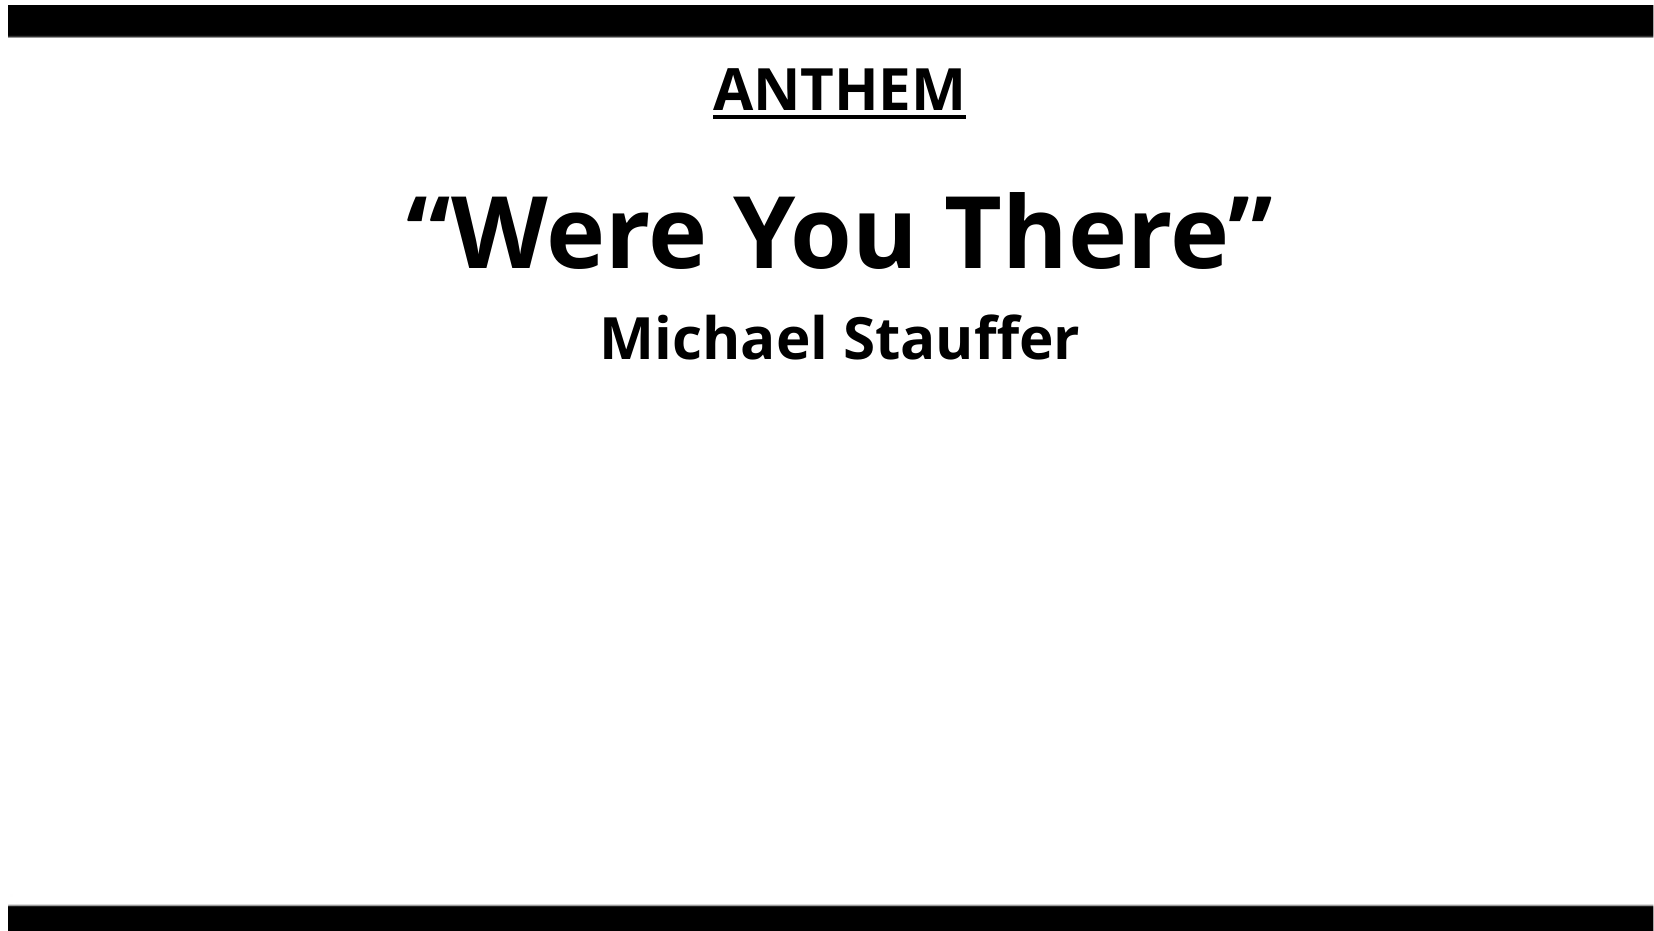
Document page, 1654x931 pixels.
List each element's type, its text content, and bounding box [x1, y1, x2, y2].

picture [8, 5, 1654, 931]
text_box ANTHEM “Were You There” Michael Stauffer [105, 40, 1576, 344]
